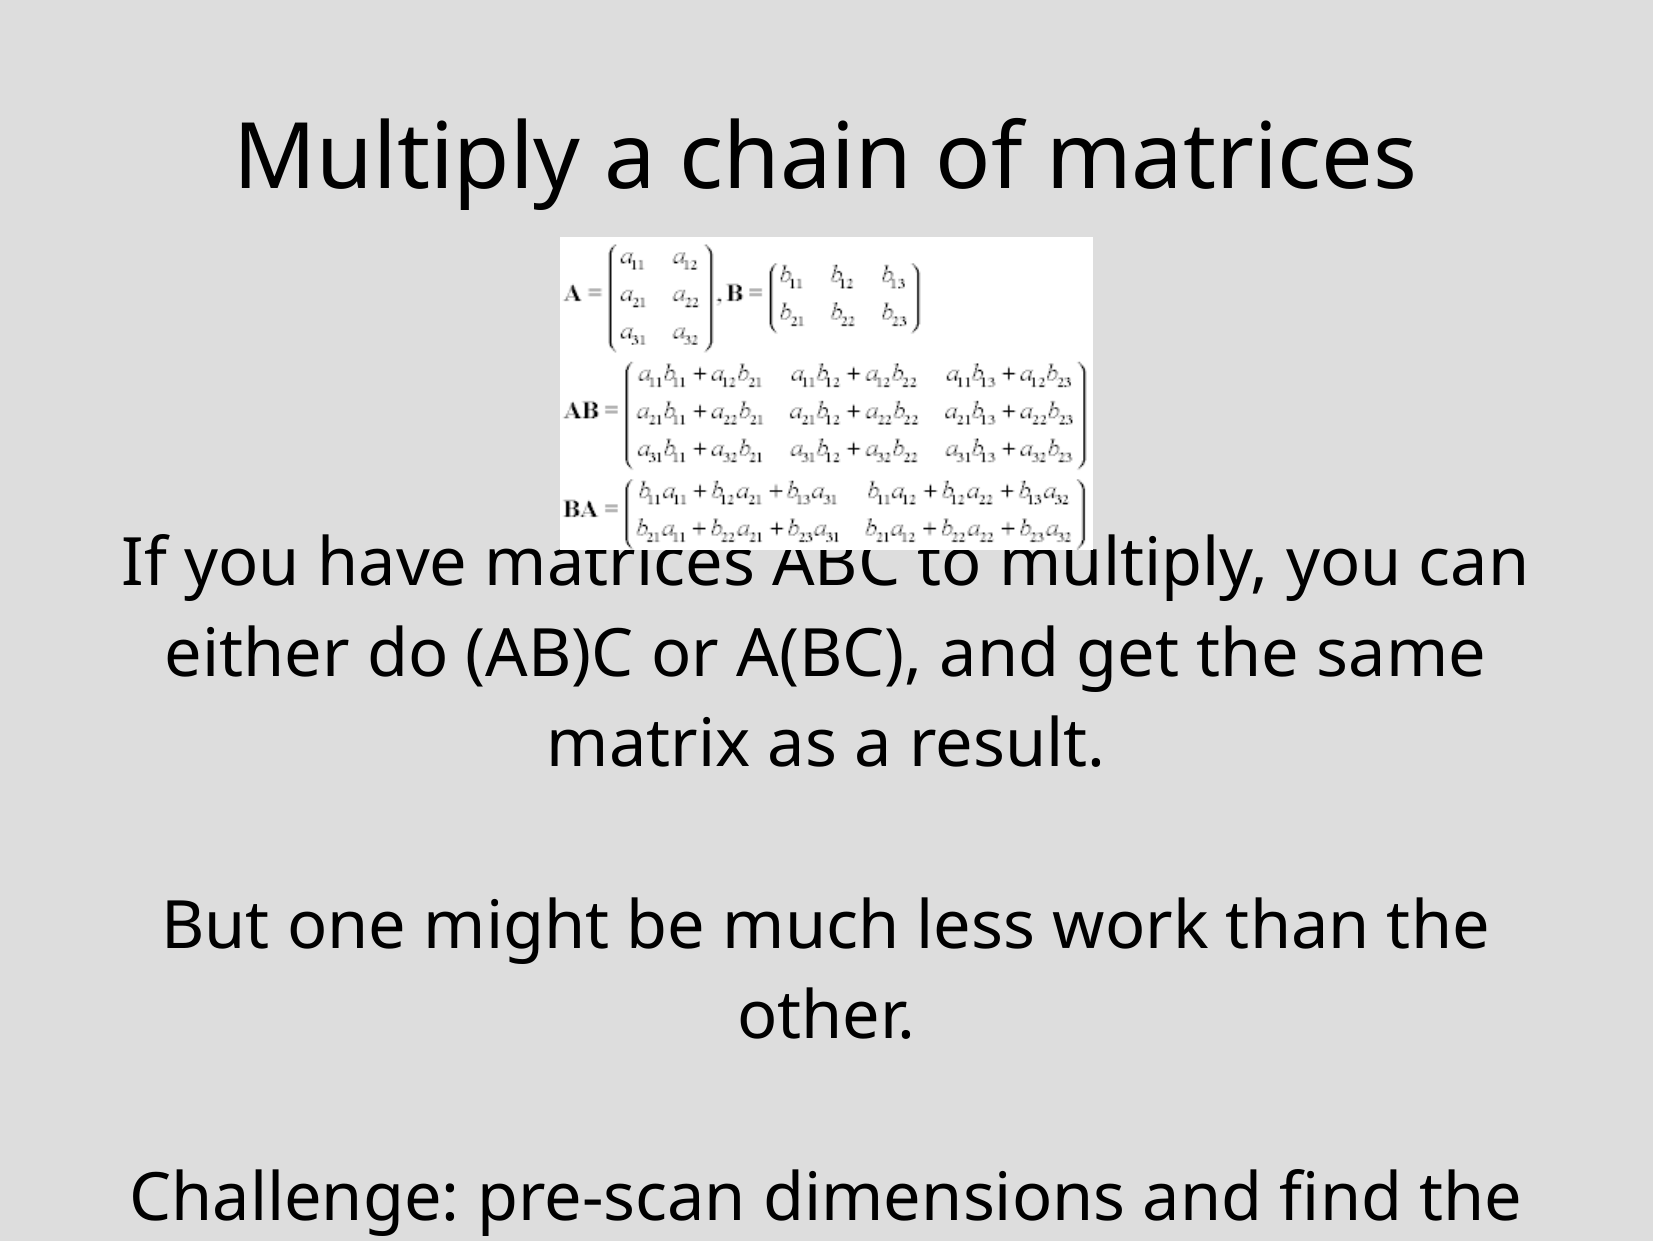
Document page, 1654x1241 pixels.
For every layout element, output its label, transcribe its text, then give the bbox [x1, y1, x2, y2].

picture [560, 237, 1093, 550]
title Multiply a chain of matrices [82, 49, 1571, 124]
subtitle If you have matrices ABC to multiply, you can either do (AB)C or A(BC), and get the same matrix as a result. But one might be much less work than the other. Challenge: pre-scan dimensions and find the best way. [82, 124, 1571, 1176]
